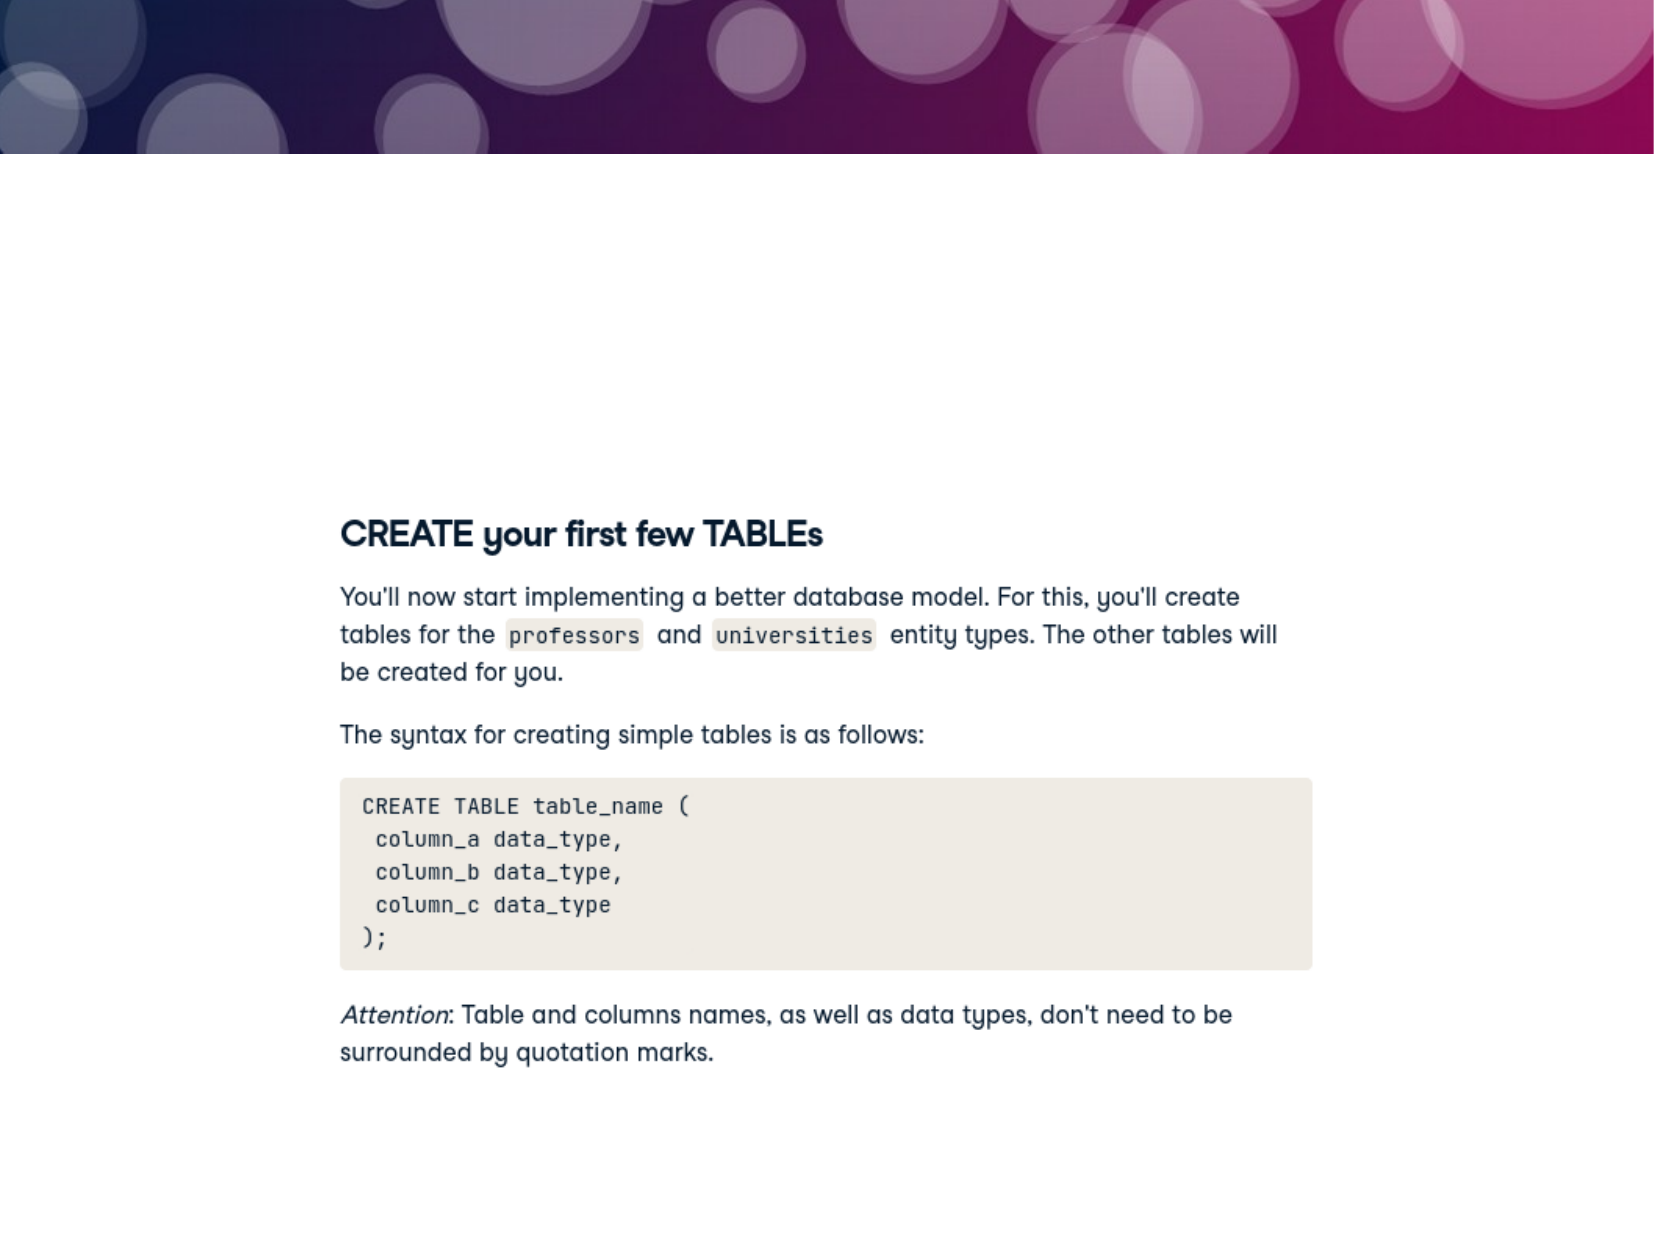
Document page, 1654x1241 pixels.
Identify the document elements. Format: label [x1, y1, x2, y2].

picture [309, 473, 1344, 1127]
